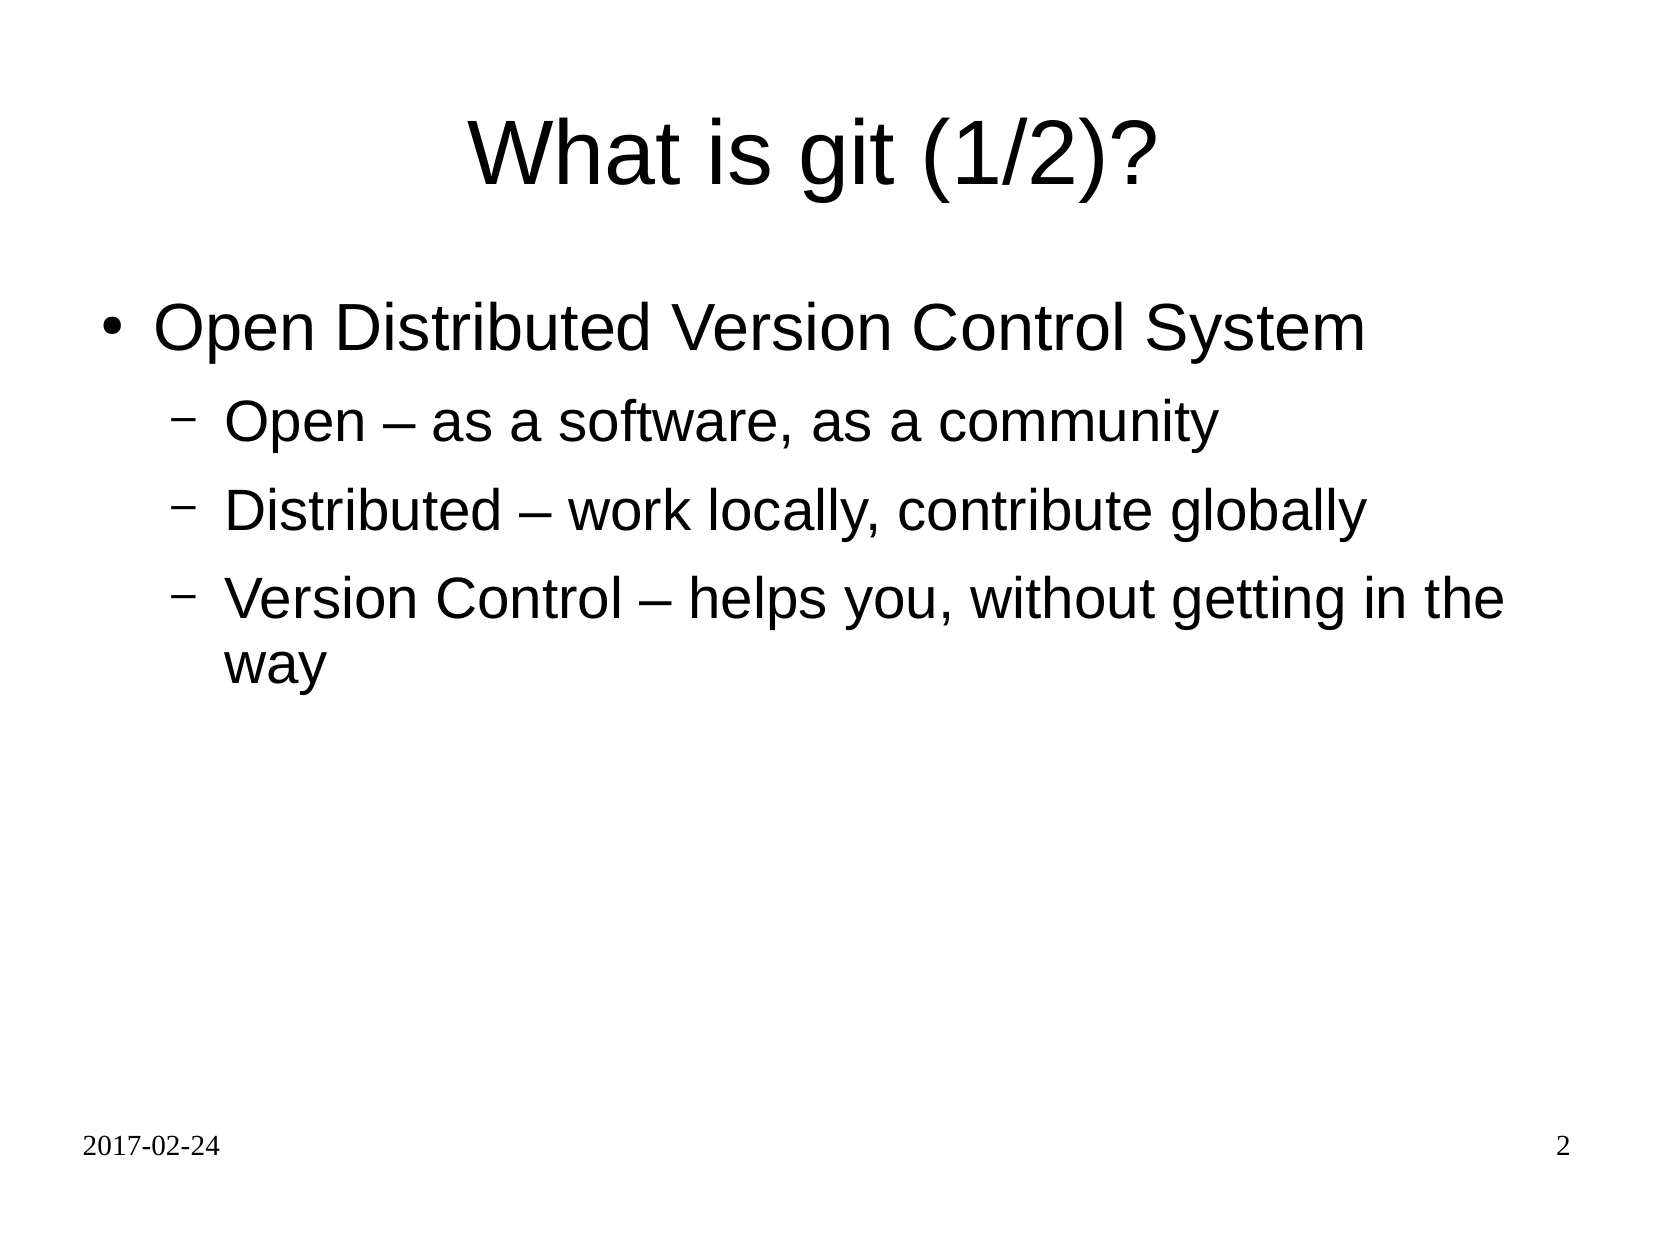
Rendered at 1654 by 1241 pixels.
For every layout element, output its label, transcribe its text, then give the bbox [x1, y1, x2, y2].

list Open Distributed Version Control System Open – as a software, as a community Distributed – work locally, contribute globally Version Control – helps you, without getting in the way [82, 290, 1571, 1010]
title What is git (1/2)? [82, 49, 1571, 257]
